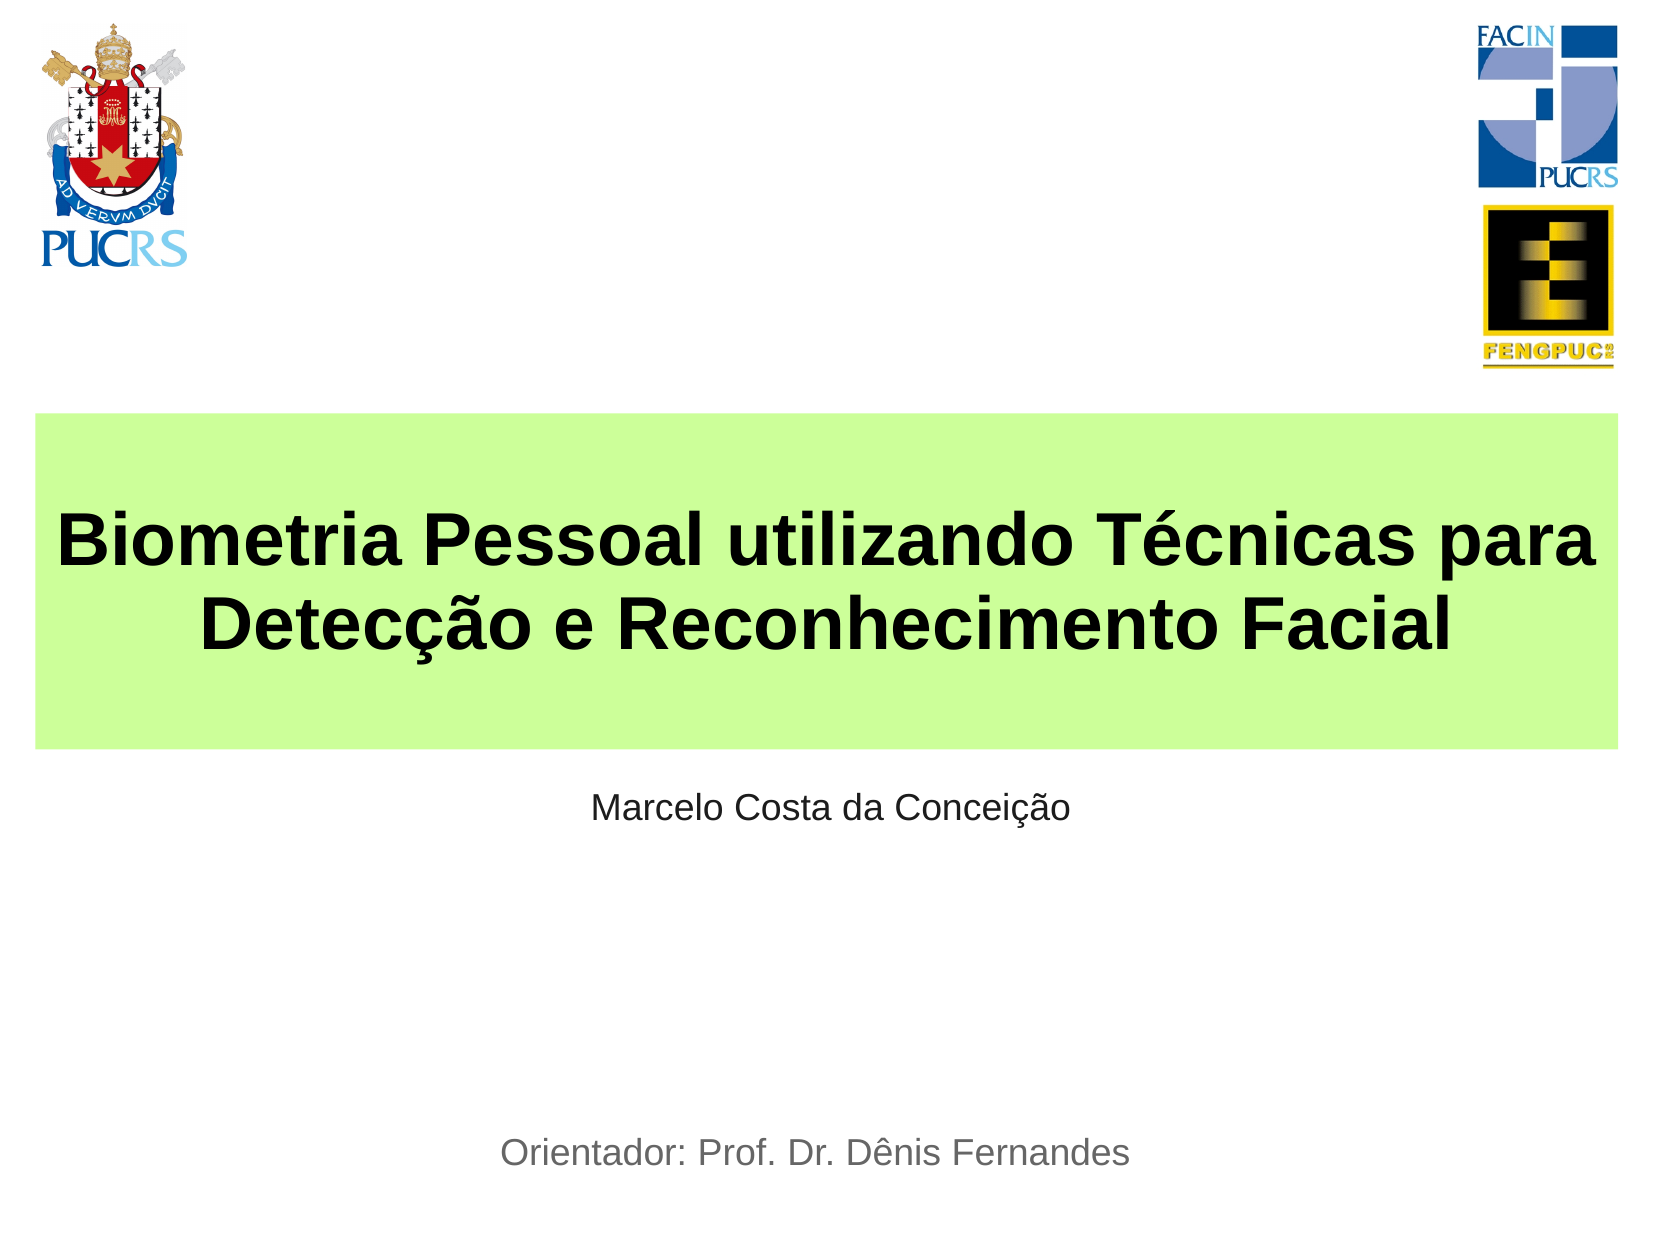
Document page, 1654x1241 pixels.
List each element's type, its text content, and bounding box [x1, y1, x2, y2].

text_box Orientador: Prof. Dr. Dênis Fernandes [485, 1124, 1146, 1182]
picture [41, 23, 187, 267]
title Marcelo Costa da Conceição [590, 767, 1087, 847]
picture [1476, 23, 1618, 378]
subtitle Biometria Pessoal utilizando Técnicas para Detecção e Reconhecimento Facial [35, 413, 1619, 750]
